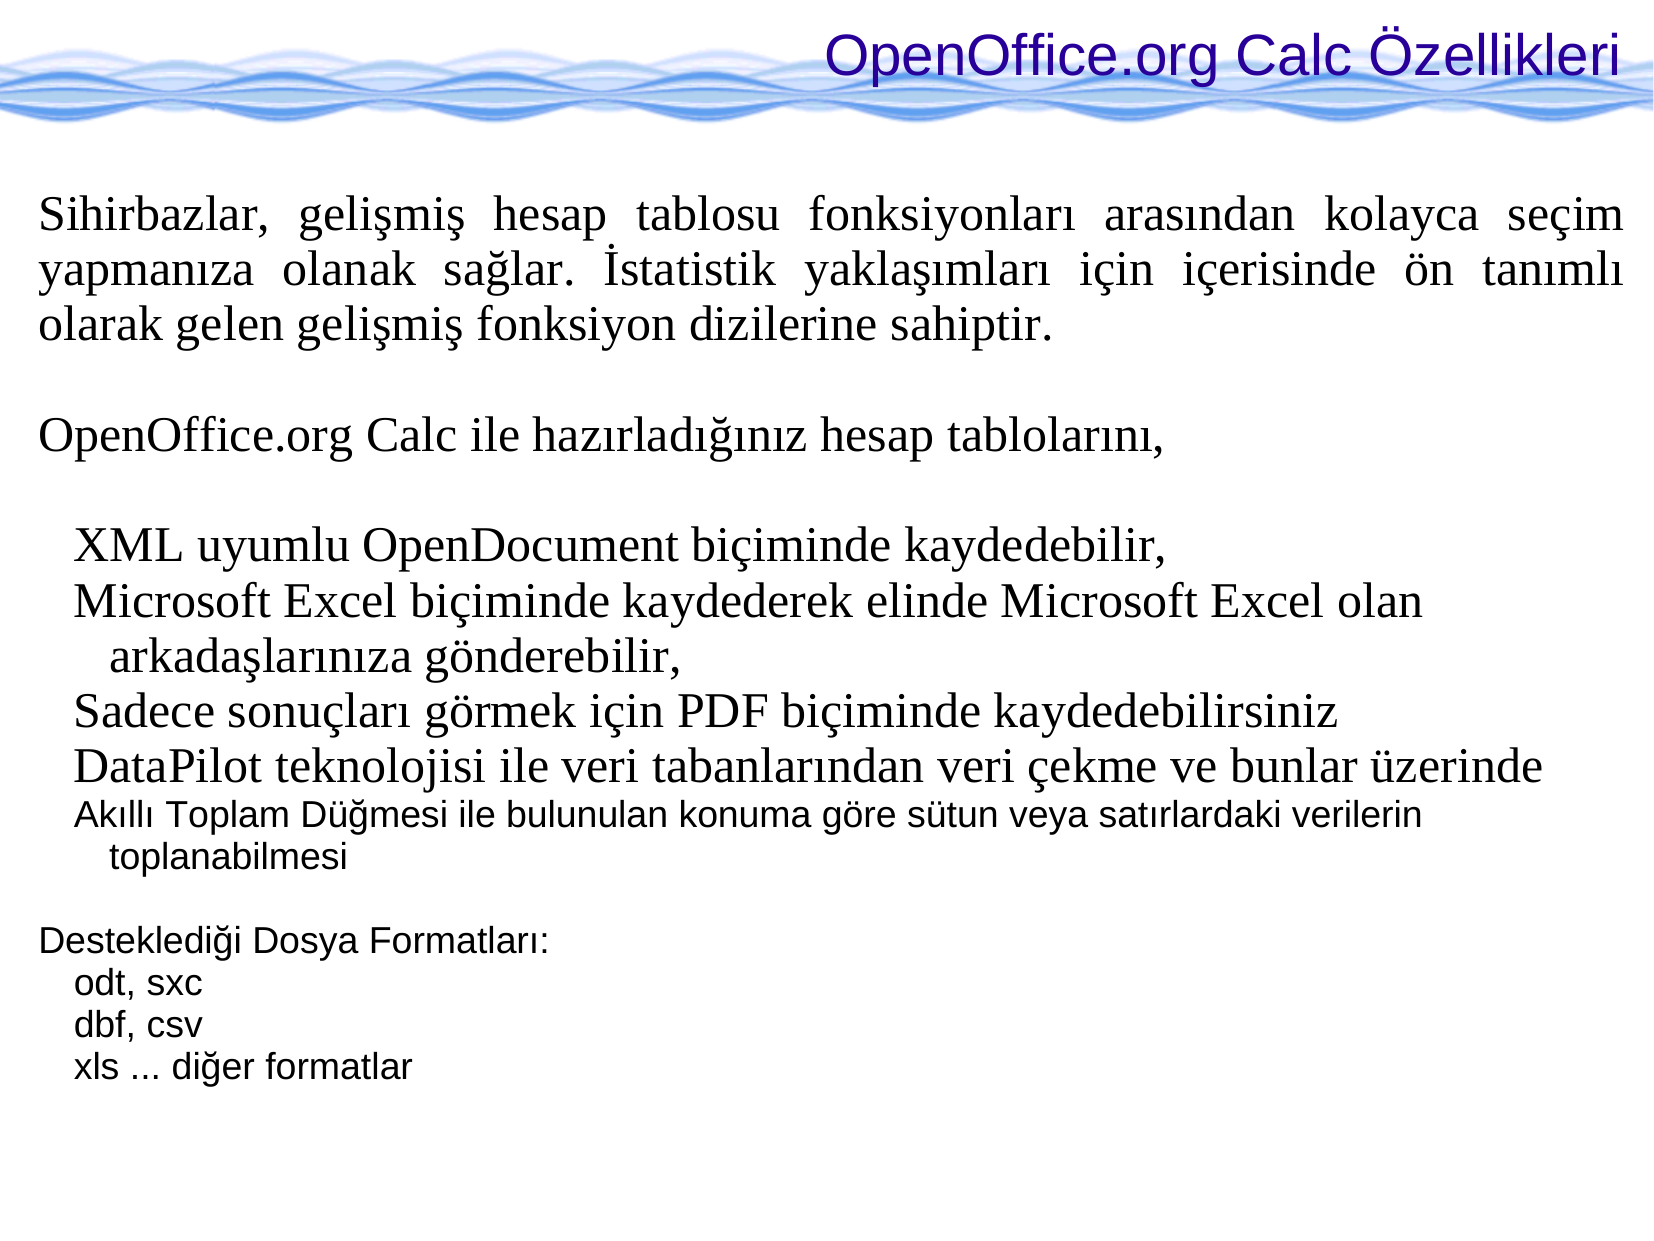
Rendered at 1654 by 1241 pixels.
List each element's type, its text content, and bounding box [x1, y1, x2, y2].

text_box Sihirbazlar, gelişmiş hesap tablosu fonksiyonları arasından kolayca seçim yapmanıza olanak sağlar. İstatistik yaklaşımları için içerisinde ön tanımlı olarak gelen gelişmiş fonksiyon dizilerine sahiptir. OpenOffice.org Calc ile hazırladığınız hesap tablolarını, XML uyumlu OpenDocument biçiminde kaydedebilir, Microsoft Excel biçiminde kaydederek elinde Microsoft Excel olan arkadaşlarınıza gönderebilir, Sadece sonuçları görmek için PDF biçiminde kaydedebilirsiniz DataPilot teknolojisi ile veri tabanlarından veri çekme ve bunlar üzerinde Akıllı Toplam Düğmesi ile bulunulan konuma göre sütun veya satırlardaki verilerin toplanabilmesi Desteklediği Dosya Formatları: odt, sxc dbf, csv xls ... diğer formatlar [23, 178, 1642, 1107]
picture [0, 41, 1654, 129]
text_box OpenOffice.org Calc Özellikleri [767, 15, 1654, 96]
